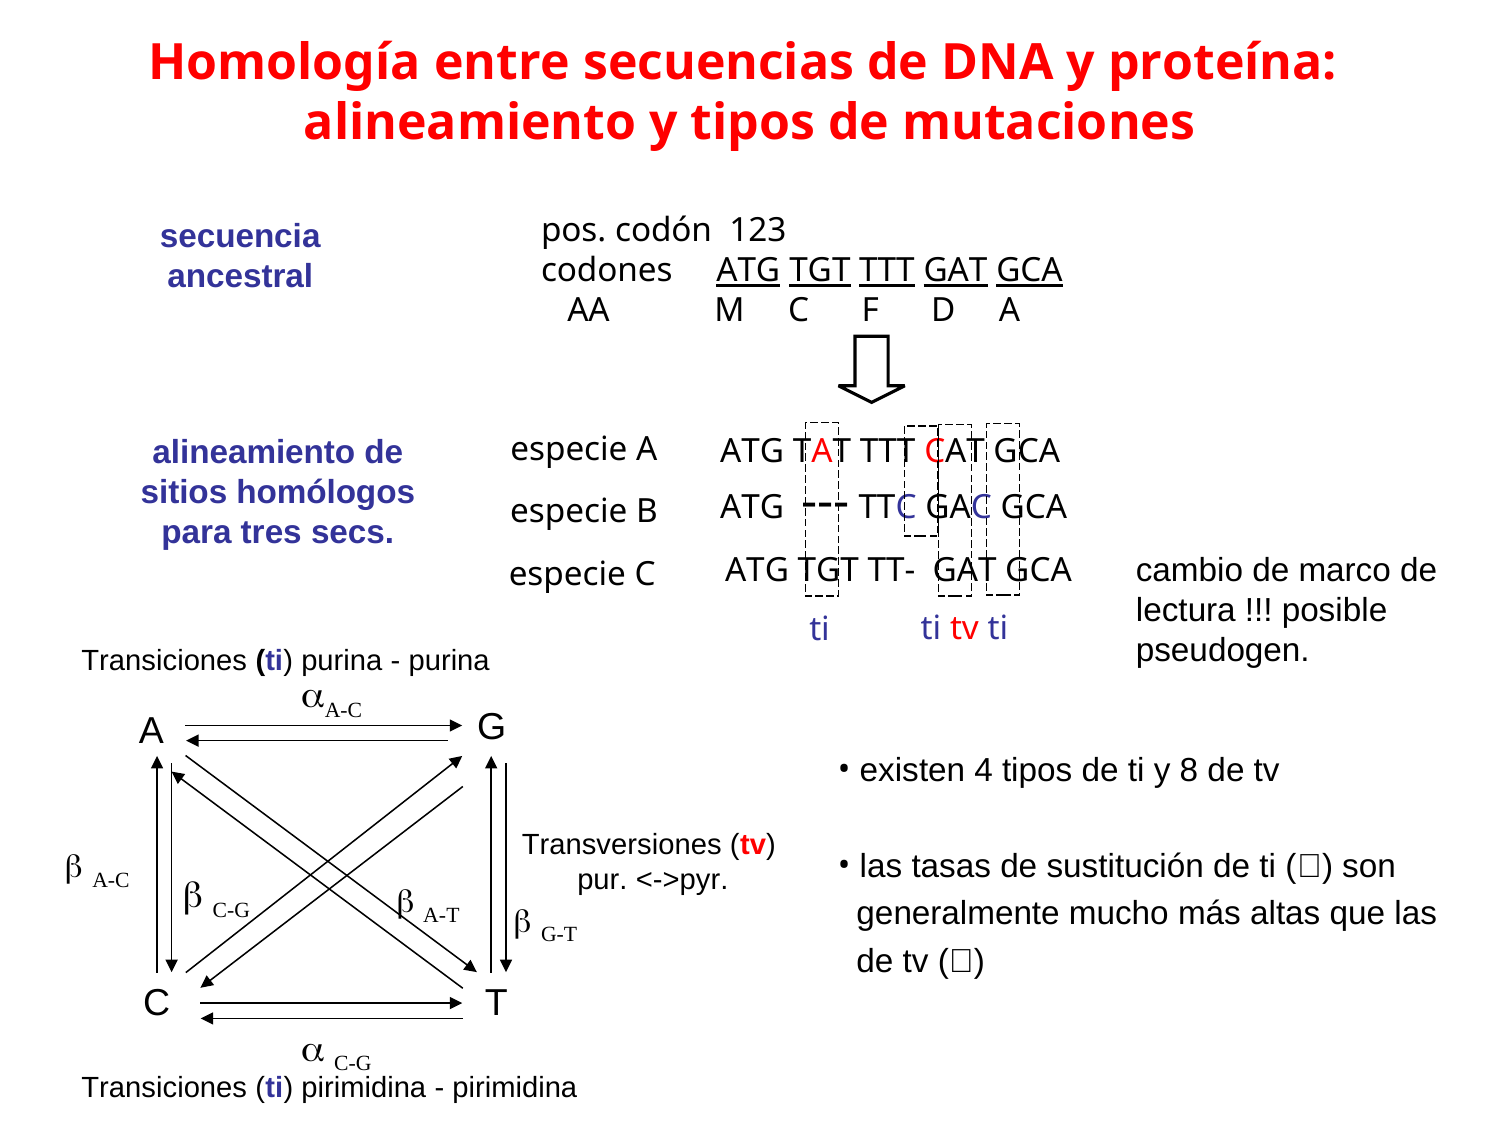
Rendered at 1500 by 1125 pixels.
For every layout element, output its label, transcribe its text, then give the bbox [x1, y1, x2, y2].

text_box ti [794, 599, 845, 656]
text_box ATG TGT TT- GAT GCA [710, 540, 1088, 597]
text_box A-C [286, 662, 378, 730]
text_box Transversiones (tv) pur. <->pyr. [507, 817, 791, 904]
text_box  A-T [381, 867, 475, 935]
text_box pos. codón 123 codones ATG TGT TTT GAT GCA AA M C F D A [526, 200, 1078, 336]
text_box secuencia ancestral [145, 206, 336, 303]
text_box especie A [495, 419, 673, 475]
text_box existen 4 tipos de ti y 8 de tv las tasas de sustitución de ti () son generalmente mucho más altas que las de tv () [823, 732, 1480, 988]
text_box alineamiento de sitios homólogos para tres secs. [125, 422, 431, 558]
text_box G [462, 694, 522, 755]
text_box A [124, 698, 179, 759]
text_box T [469, 970, 523, 1032]
text_box Homología entre secuencias de DNA y proteína: alineamiento y tipos de mutaciones [133, 21, 1366, 158]
text_box Transiciones (ti) purina - purina [66, 633, 534, 684]
text_box cambio de marco de lectura !!! posible pseudogen. [1120, 540, 1453, 677]
text_box C [128, 970, 186, 1032]
text_box especie C [493, 543, 671, 600]
text_box  C-G [168, 862, 266, 930]
text_box Transiciones (ti) pirimidina - pirimidina [66, 1060, 658, 1111]
text_box  A-C [49, 832, 145, 900]
text_box especie B [495, 481, 673, 537]
text_box  C-G [286, 1016, 387, 1060]
text_box  G-T [498, 886, 593, 954]
text_box ATG TAT TTT CAT GCA ATG --- TTC GAC GCA [705, 421, 1083, 537]
text_box ti tv ti [905, 598, 1024, 655]
